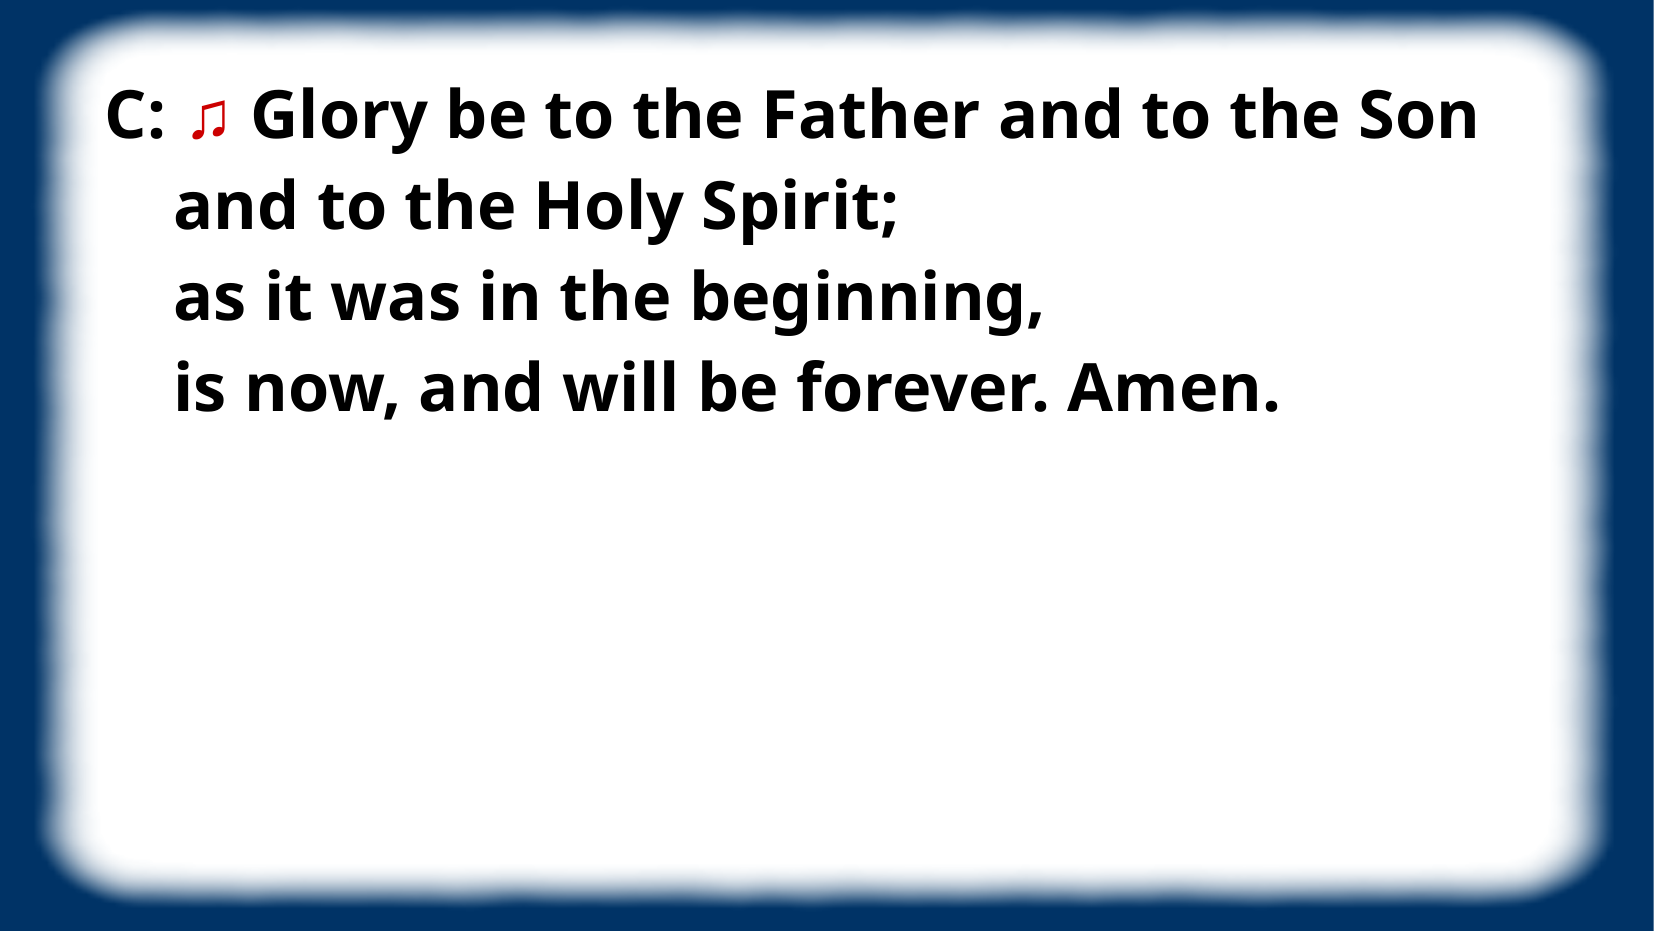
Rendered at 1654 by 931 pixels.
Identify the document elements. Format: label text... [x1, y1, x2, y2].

picture [0, 0, 1654, 931]
text_box C: ♫ Glory be to the Father and to the Son and to the Holy Spirit; as it was in the beginning, is now, and will be forever. Amen. [90, 60, 1561, 430]
